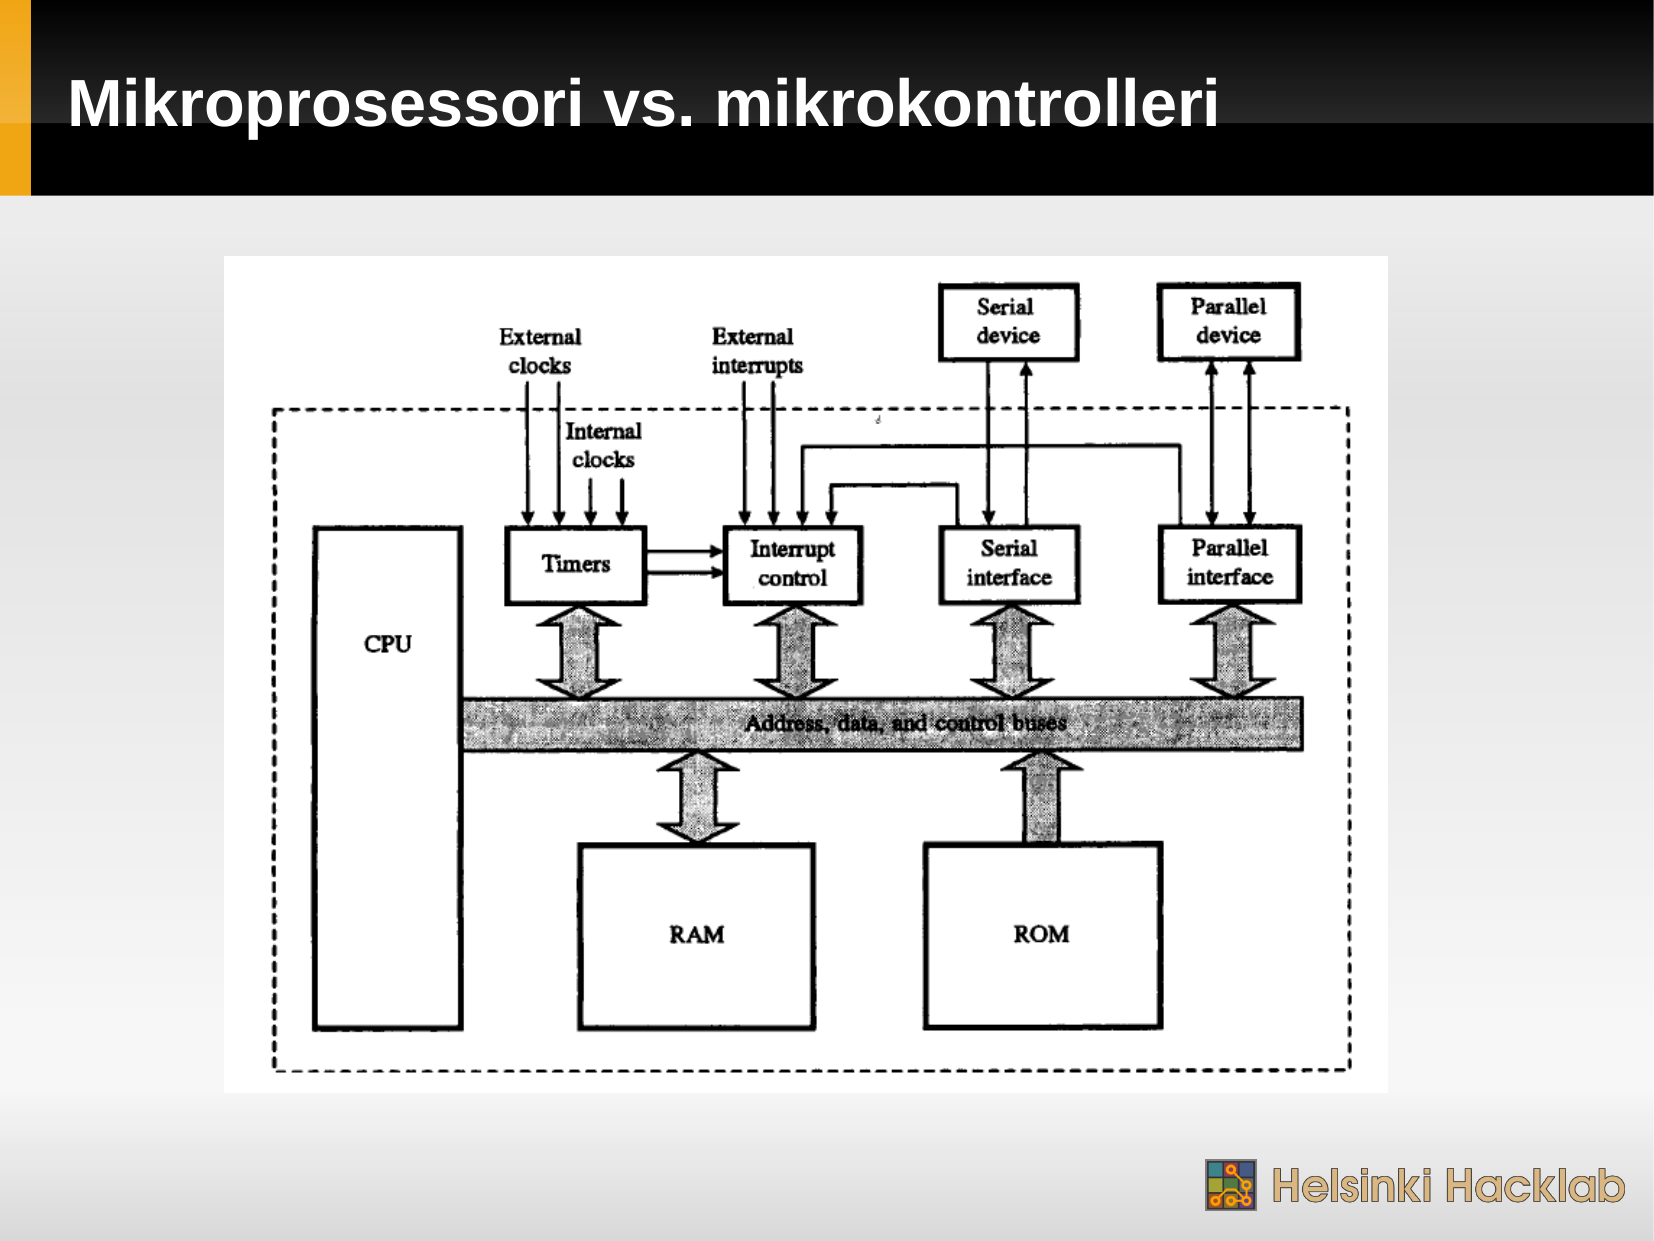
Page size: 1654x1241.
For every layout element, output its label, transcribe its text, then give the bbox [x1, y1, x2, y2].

title Mikroprosessori vs. mikrokontrolleri [67, 0, 1556, 208]
picture [0, 0, 1654, 1241]
